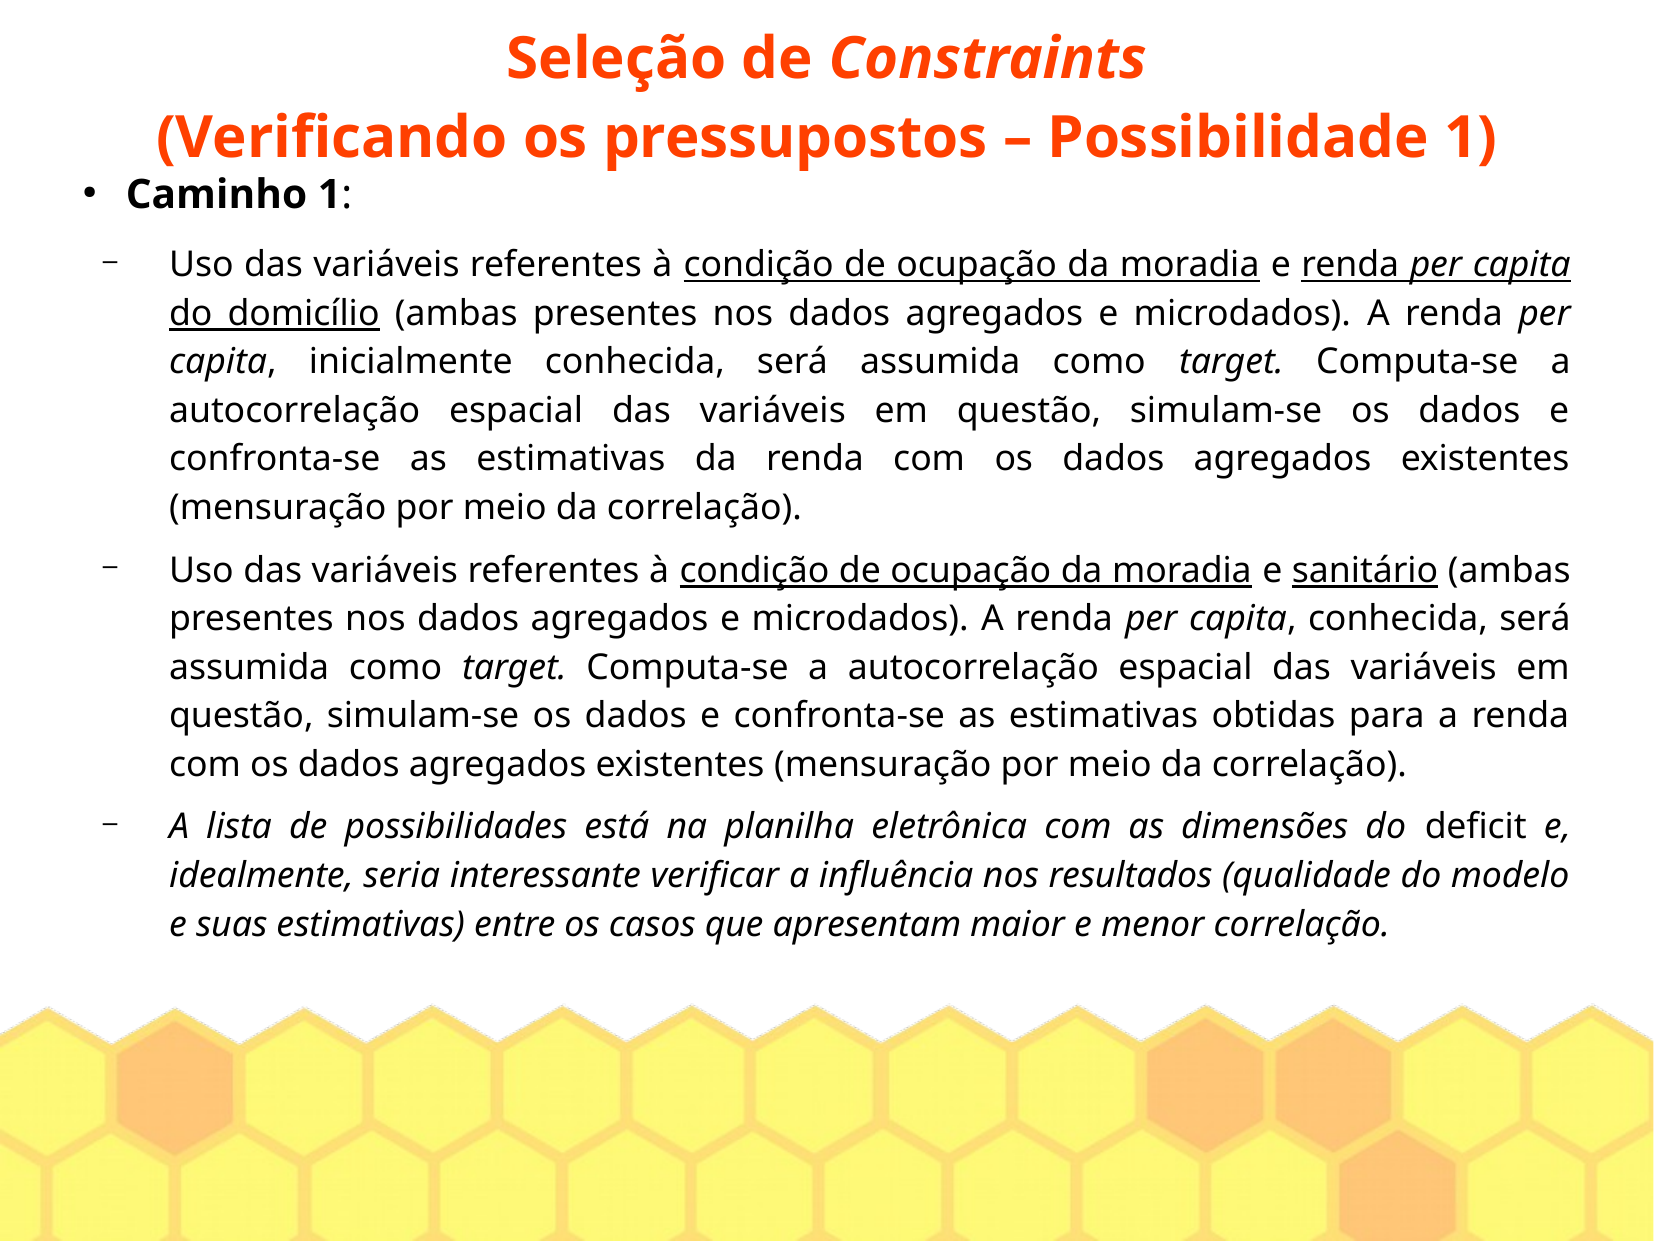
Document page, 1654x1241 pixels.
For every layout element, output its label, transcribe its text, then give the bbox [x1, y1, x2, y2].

title Seleção de Constraints (Verificando os pressupostos – Possibilidade 1) [82, 29, 1571, 162]
list Caminho 1: Uso das variáveis referentes à condição de ocupação da moradia e renda per capita do domicílio (ambas presentes nos dados agregados e microdados). A renda per capita, inicialmente conhecida, será assumida como target. Computa-se a autocorrelação espacial das variáveis em questão, simulam-se os dados e confronta-se as estimativas da renda com os dados agregados existentes (mensuração por meio da correlação). Uso das variáveis referentes à condição de ocupação da moradia e sanitário (ambas presentes nos dados agregados e microdados). A renda per capita, conhecida, será assumida como target. Computa-se a autocorrelação espacial das variáveis em questão, simulam-se os dados e confronta-se as estimativas obtidas para a renda com os dados agregados existentes (mensuração por meio da correlação). A lista de possibilidades está na planilha eletrônica com as dimensões do deficit e, idealmente, seria interessante verificar a influência nos resultados (qualidade do modelo e suas estimativas) entre os casos que apresentam maior e menor correlação. [82, 165, 1571, 1028]
picture [0, 1001, 1654, 1241]
